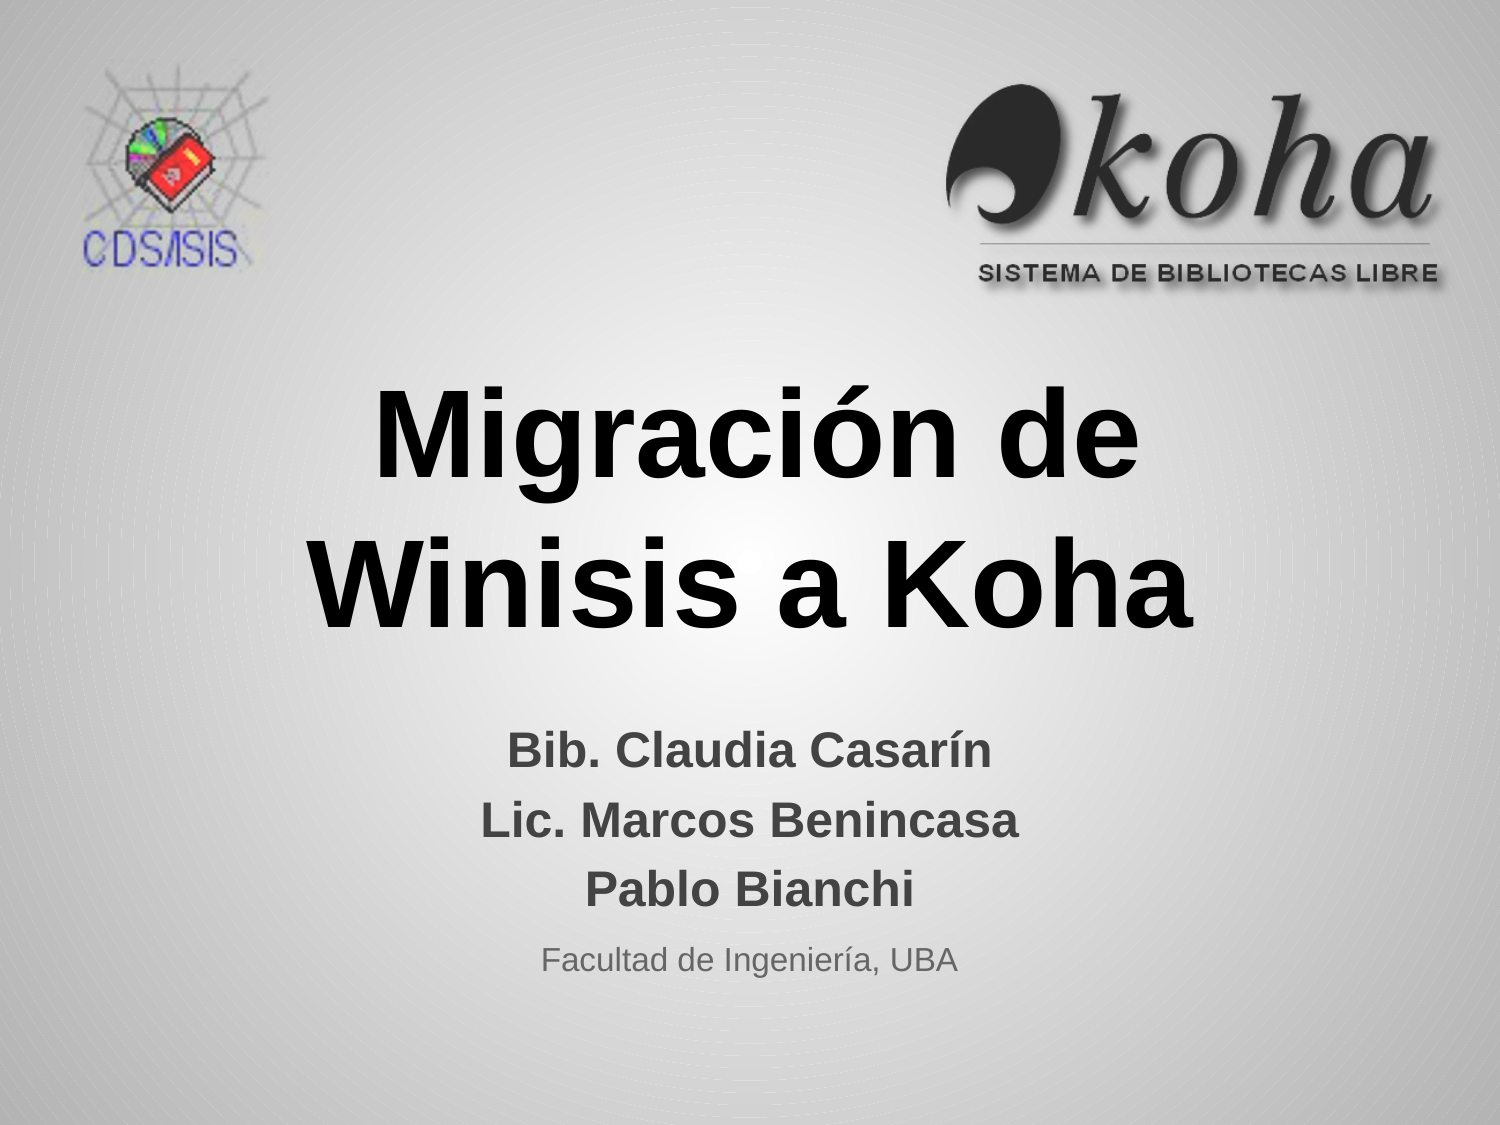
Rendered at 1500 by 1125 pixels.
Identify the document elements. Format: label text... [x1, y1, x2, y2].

title Migración de Winisis a Koha [112, 266, 1388, 668]
subtitle Bib. Claudia Casarín Lic. Marcos Benincasa Pablo Bianchi Facultad de Ingeniería, UBA [112, 694, 1388, 1095]
picture [81, 60, 271, 275]
picture [930, 69, 1459, 306]
